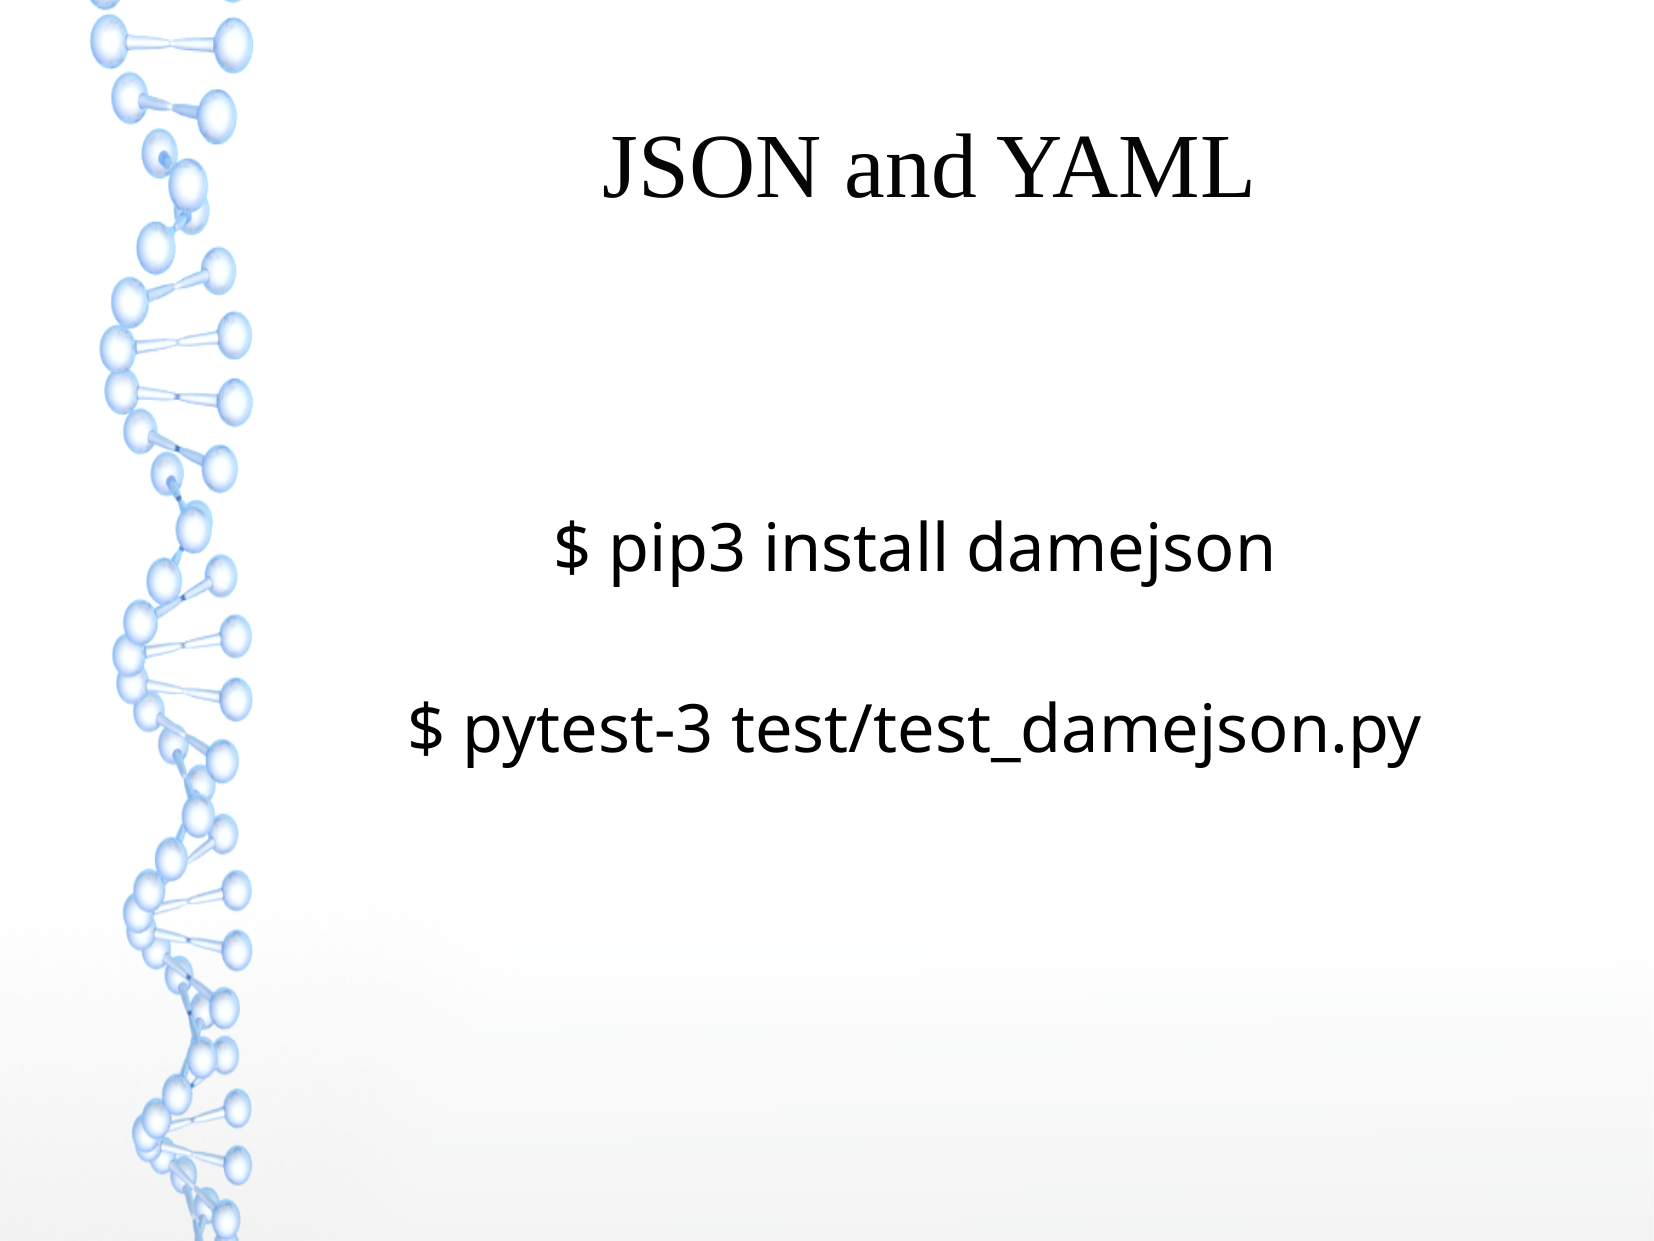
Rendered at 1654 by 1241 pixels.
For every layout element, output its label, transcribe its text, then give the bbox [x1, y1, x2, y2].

title JSON and YAML [265, 89, 1595, 243]
text_box $ pip3 install damejson $ pytest-3 test/test_damejson.py [259, 401, 1571, 1195]
picture [0, 0, 1654, 1241]
